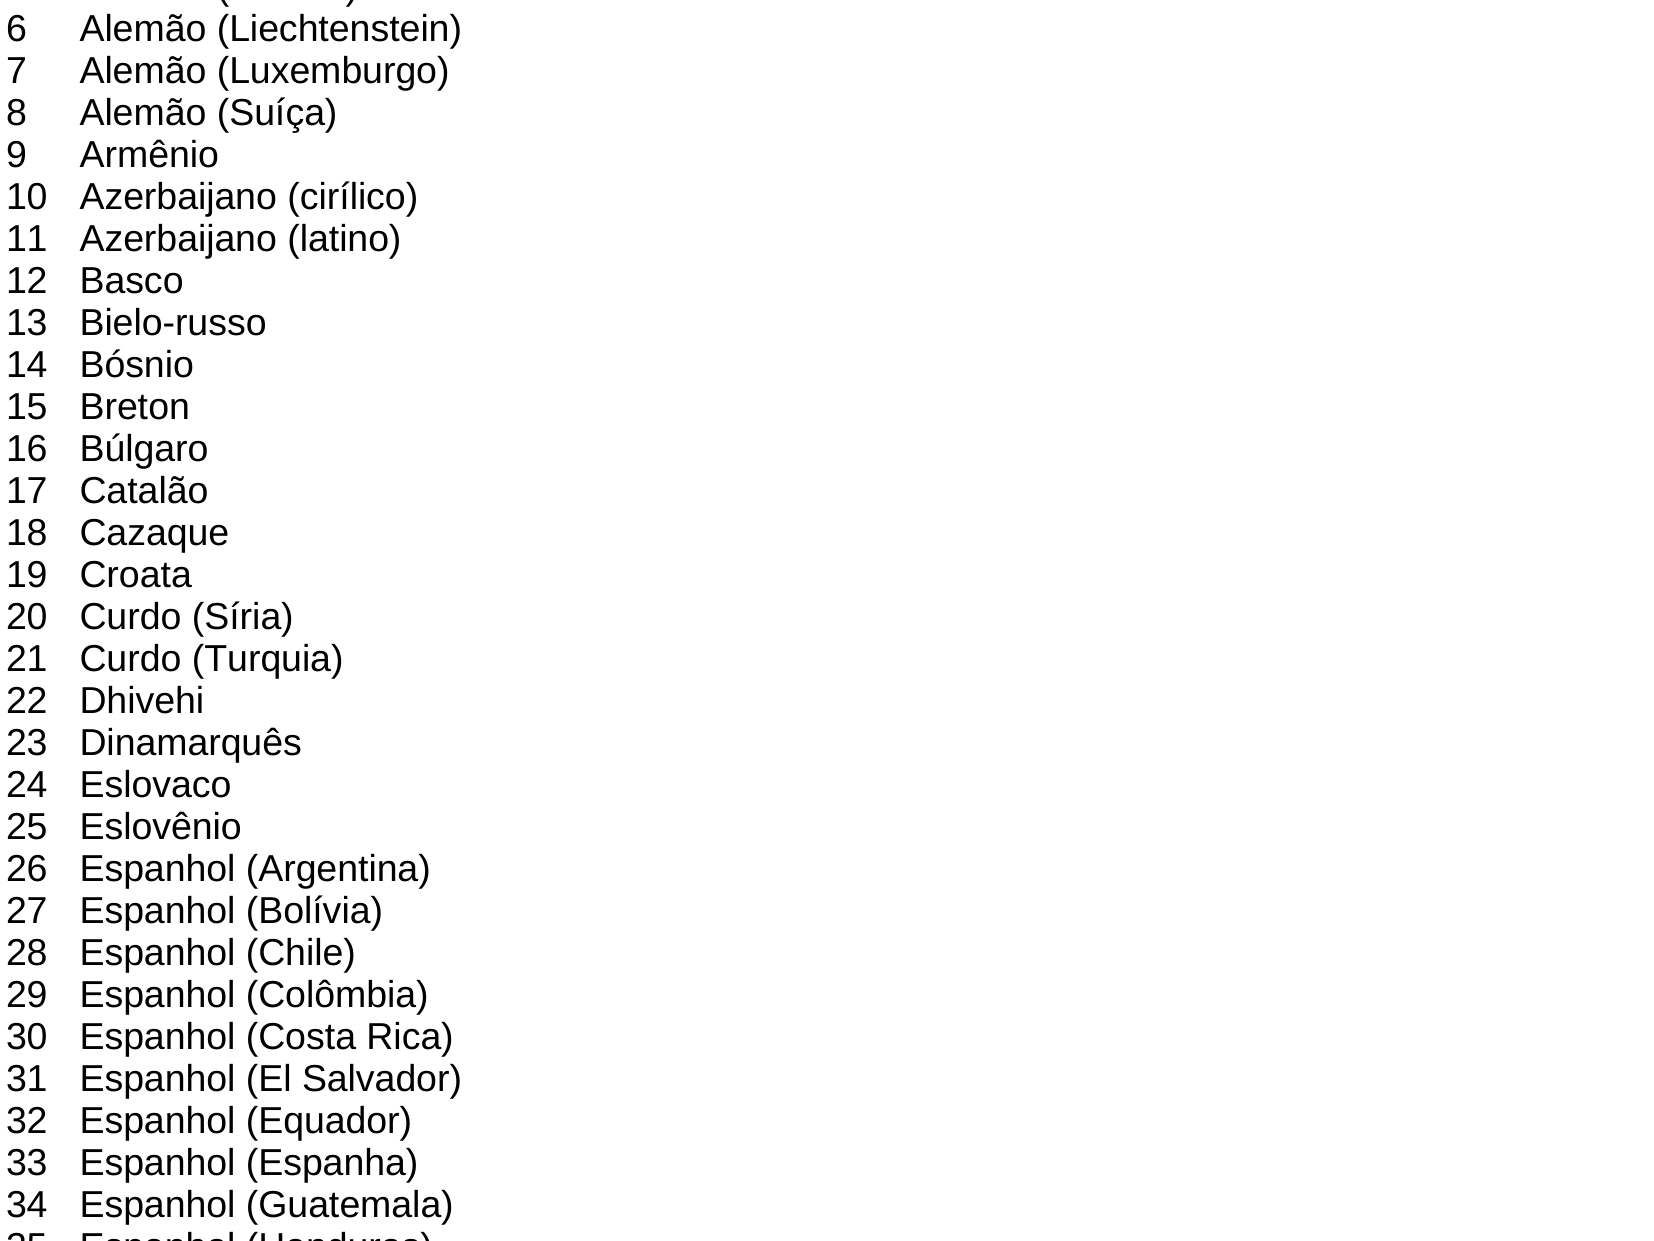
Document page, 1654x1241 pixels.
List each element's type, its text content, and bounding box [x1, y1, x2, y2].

text_box 127 8 49 1 [Nenhum] 2 Africano 3 Albanês 4 Alemão (Alemanha) 5 Alemão (Áustria) 6 Alemão (Liechtenstein) 7 Alemão (Luxemburgo) 8 Alemão (Suíça) 9 Armênio 10 Azerbaijano (cirílico) 11 Azerbaijano (latino) 12 Basco 13 Bielo-russo 14 Bósnio 15 Breton 16 Búlgaro 17 Catalão 18 Cazaque 19 Croata 20 Curdo (Síria) 21 Curdo (Turquia) 22 Dhivehi 23 Dinamarquês 24 Eslovaco 25 Eslovênio 26 Espanhol (Argentina) 27 Espanhol (Bolívia) 28 Espanhol (Chile) 29 Espanhol (Colômbia) 30 Espanhol (Costa Rica) 31 Espanhol (El Salvador) 32 Espanhol (Equador) 33 Espanhol (Espanha) 34 Espanhol (Guatemala) 35 Espanhol (Honduras) 36 Espanhol (México) 37 Espanhol (moderno) 38 Espanhol (Nicarágua) 39 Espanhol (Panamá) 40 Espanhol (Paraguai) 41 Espanhol (Peru) 42 Espanhol (Porto Rico) 43 Espanhol (Rep. Dom.) 44 Espanhol (Uruguai) 45 Espanhol (Venezuela) 46 Esperanto 47 Estoniano 48 Faroês 49 Finlandês 50 Francês (Bélgica) 51 Francês (Canadá) 52 Francês (França) 53 Francês (Luxemburgo) 54 Francês (Mônaco) 55 Francês (Suíça) 56 Frísio 57 Galego 58 Galês 59 Galês (Escócia) 60 Georgiano 61 Grego 62 Holandês (Bélgica) 63 Holandês (Holanda) 64 Húngaro 65 Indonésio 66 Inglês (África do Sul) 67 Inglês (Austrália) 68 Inglês (Belize) 69 Inglês (Canadá) 70 Inglês (Caribe) 71 Inglês (Eire) 72 Inglês (EUA) 73 Inglês (Filipinas) 74 Inglês (GB) 75 Inglês (Jamaica) 76 Inglês (Nova Zelândia) 77 Inglês (Trinidad) 78 Inglês (Zimbábue) 79 Interlíngua 80 Irlandês 81 Islandês 82 Italiano (Itália) 83 Italiano (Suíça) 84 Kalaallisut 85 Kinyarwanda (Ruanda) 86 Konkani 87 Latim 88 Letão 89 Lituano 90 Lituano (clássico) 91 Macedônio 92 Malaio (Brunei Darusalam) 93 Malaio (Malásia) 94 Maori (Nova Zelândia) 95 Mongol 96 Ndebele (Sul) 97 Northern Sotho 98 Norueguês (Bokmål) 99 Norueguês (Nynorsk) 100 Polonês 101 Português (Brasil) 102 Português (Portugal) 103 Provençal 104 Romanço 105 Romeno 106 Russo 107 Sardenho 108 Sérvio (cirílico) 109 Sérvio (latino) 110 Soto do sul 111 Suaíle (Quênia) 112 Suaíle (Tanzânia) 113 Suazi 114 Sueco (Finlândia) 115 Sueco (Suécia) 116 Tártaro 117 Tcheco 118 Tsonga 119 Tswana (África do Sul) 120 Tswana (Botswana) 121 Turco 122 Ucraniano 123 Usbeque (cirílico) 124 Usbeque (latino) 125 Venda 126 Xhosa 127 Zulu 1 [Nenhum] 2 Chinês (Cingapura) 3 Chinês (Hong Kong) 4 Chinês (Macau) 5 Chinês (simplificado) 6 Chinês (tradicional) 7 Coreano (RoK) 8 Japonês 1 [Nenhum] 2 Árabe (Algéria) 3 Árabe (Arábia Saudita) 4 Árabe (Barein) 5 Árabe (Catar) 6 Árabe (EAU) 7 Árabe (Egito) 8 Árabe (Iêmen) 9 Árabe (Iraque) 10 Árabe (Jordânia) 11 Árabe (Kuwait) 12 Árabe (Líbano) 13 Árabe (Líbia) 14 Árabe (Marrocos) 15 Árabe (Omã) 16 Árabe (Síria) 17 Árabe (Tunísia) 18 Assamês 19 Bengalês (Bangladesh) 20 Bengali (Índia) 21 Cambojano 22 Canada 23 Caxemira (Índia) 24 Caxemira (Kashmir) 25 Curdo (Irã) 26 Curdo (Iraque) 27 Dzongkha 28 Farsi 29 Guzerate 30 Hebraico 31 Hindi 32 Laos 33 Malaio 34 Manipuri 35 Marata 36 Nepalês (Índia) 37 Nepalês (Nepal) 38 Oriá 39 Punjabi 40 Sânscrito 41 Sindi 42 Sinhala 43 Tailandês 44 Tâmil 45 Telugu 46 Tibetano (China PR) 47 Urdu (Índia) 48 Urdu (Paquistão) 49 Vietnamita [0, 0, 1654, 1241]
